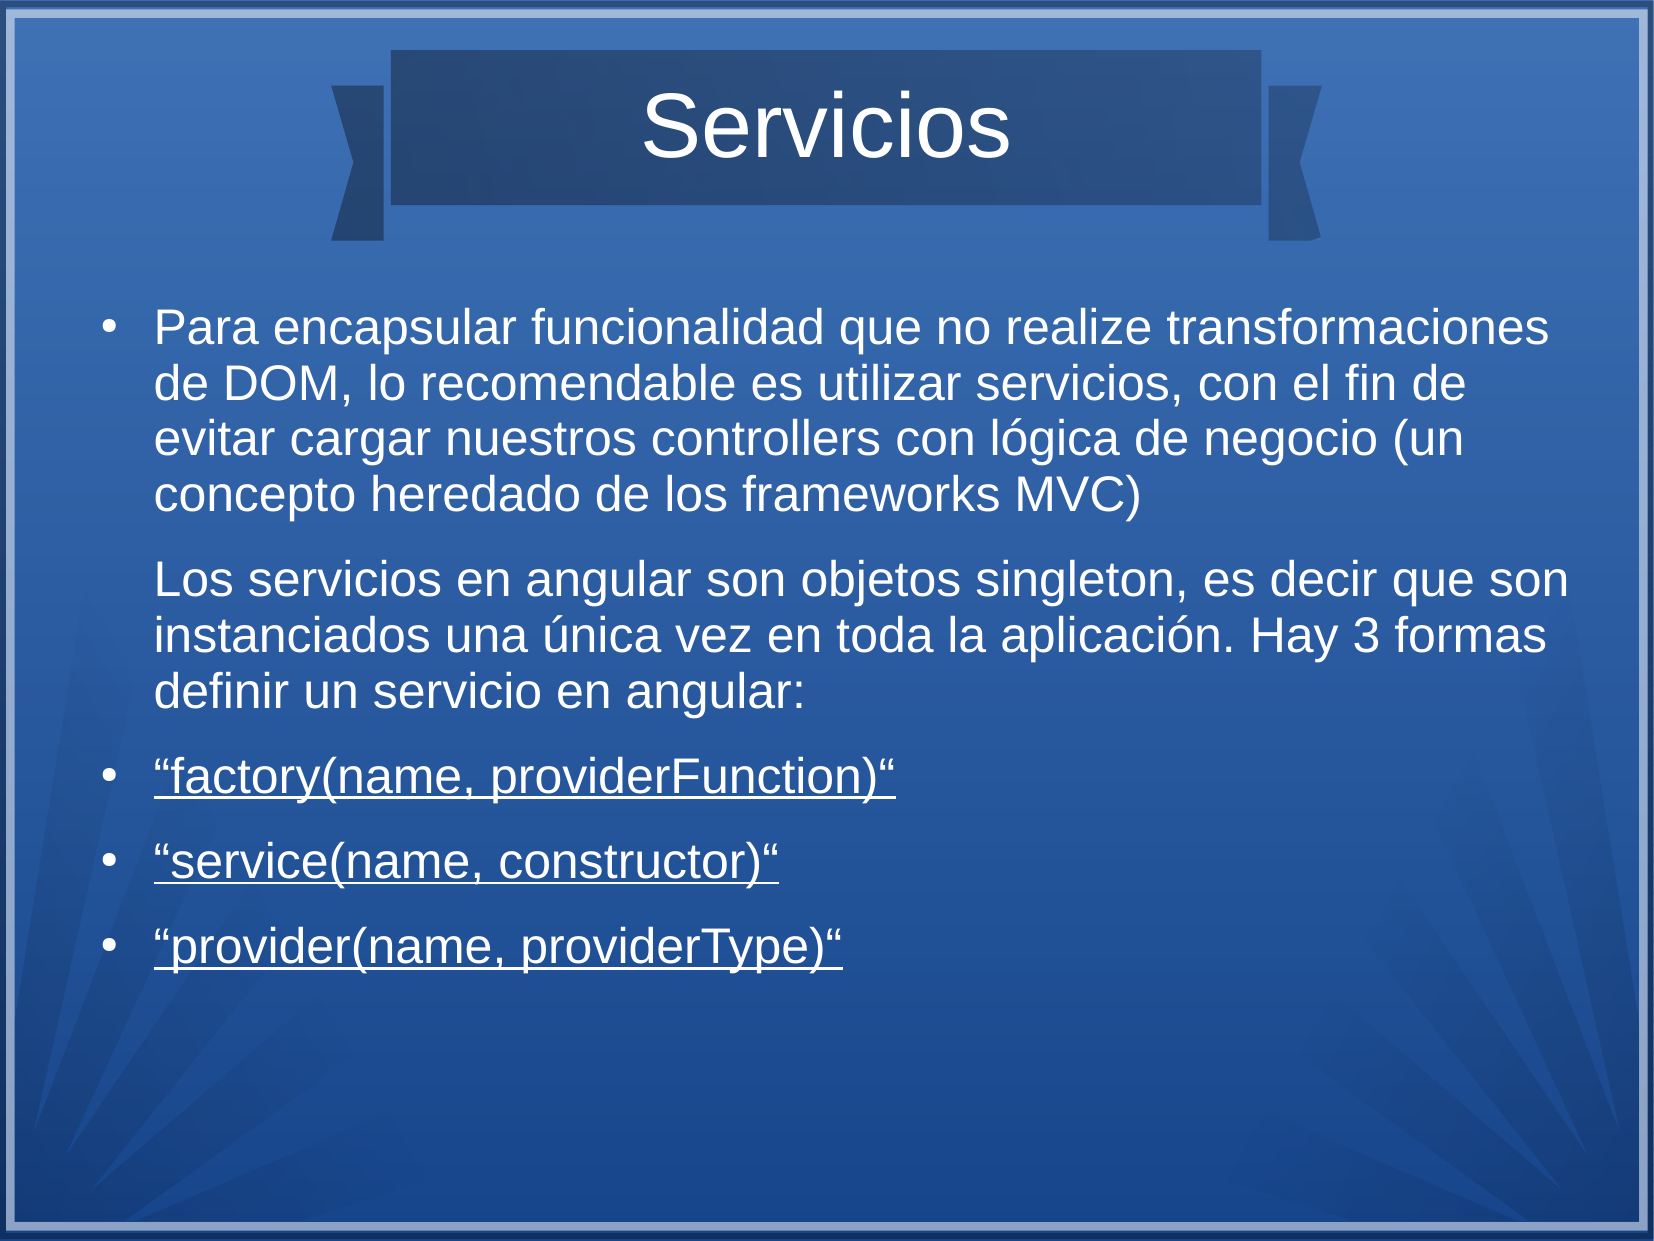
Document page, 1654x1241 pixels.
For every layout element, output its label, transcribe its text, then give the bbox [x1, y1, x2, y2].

title Servicios [389, 47, 1264, 205]
list Para encapsular funcionalidad que no realize transformaciones de DOM, lo recomendable es utilizar servicios, con el fin de evitar cargar nuestros controllers con lógica de negocio (un concepto heredado de los frameworks MVC) Los servicios en angular son objetos singleton, es decir que son instanciados una única vez en toda la aplicación. Hay 3 formas definir un servicio en angular: “factory(name, providerFunction)“ “service(name, constructor)“ “provider(name, providerType)“ [82, 299, 1571, 1241]
